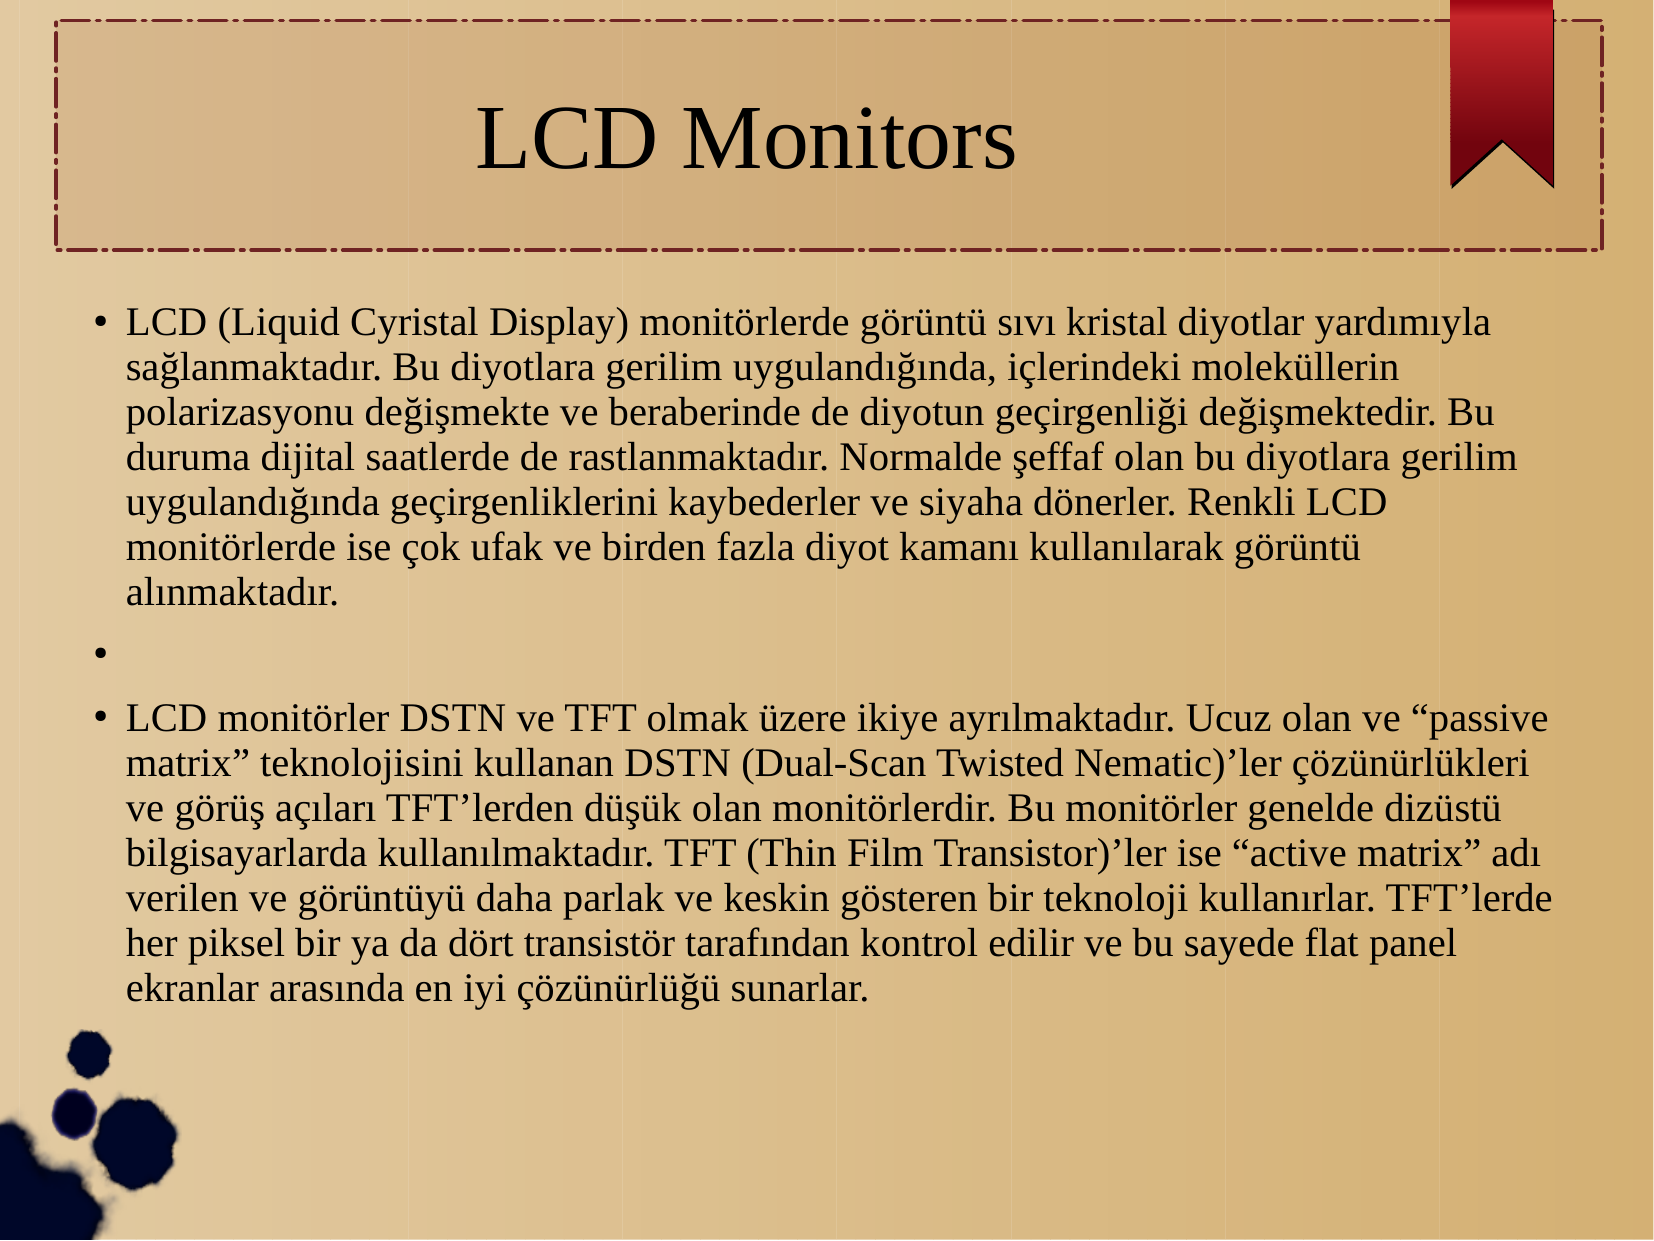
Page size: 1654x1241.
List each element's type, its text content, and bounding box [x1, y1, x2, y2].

list LCD (Liquid Cyristal Display) monitörlerde görüntü sıvı kristal diyotlar yardımıyla sağlanmaktadır. Bu diyotlara gerilim uygulandığında, içlerindeki moleküllerin polarizasyonu değişmekte ve beraberinde de diyotun geçirgenliği değişmektedir. Bu duruma dijital saatlerde de rastlanmaktadır. Normalde şeffaf olan bu diyotlara gerilim uygulandığında geçirgenliklerini kaybederler ve siyaha dönerler. Renkli LCD monitörlerde ise çok ufak ve birden fazla diyot kamanı kullanılarak görüntü alınmaktadır. LCD monitörler DSTN ve TFT olmak üzere ikiye ayrılmaktadır. Ucuz olan ve “passive matrix” teknolojisini kullanan DSTN (Dual-Scan Twisted Nematic)’ler çözünürlükleri ve görüş açıları TFT’lerden düşük olan monitörlerdir. Bu monitörler genelde dizüstü bilgisayarlarda kullanılmaktadır. TFT (Thin Film Transistor)’ler ise “active matrix” adı verilen ve görüntüyü daha parlak ve keskin gösteren bir teknoloji kullanırlar. TFT’lerde her piksel bir ya da dört transistör tarafından kontrol edilir ve bu sayede flat panel ekranlar arasında en iyi çözünürlüğü sunarlar. [82, 299, 1571, 1019]
title LCD Monitors [82, 47, 1412, 229]
